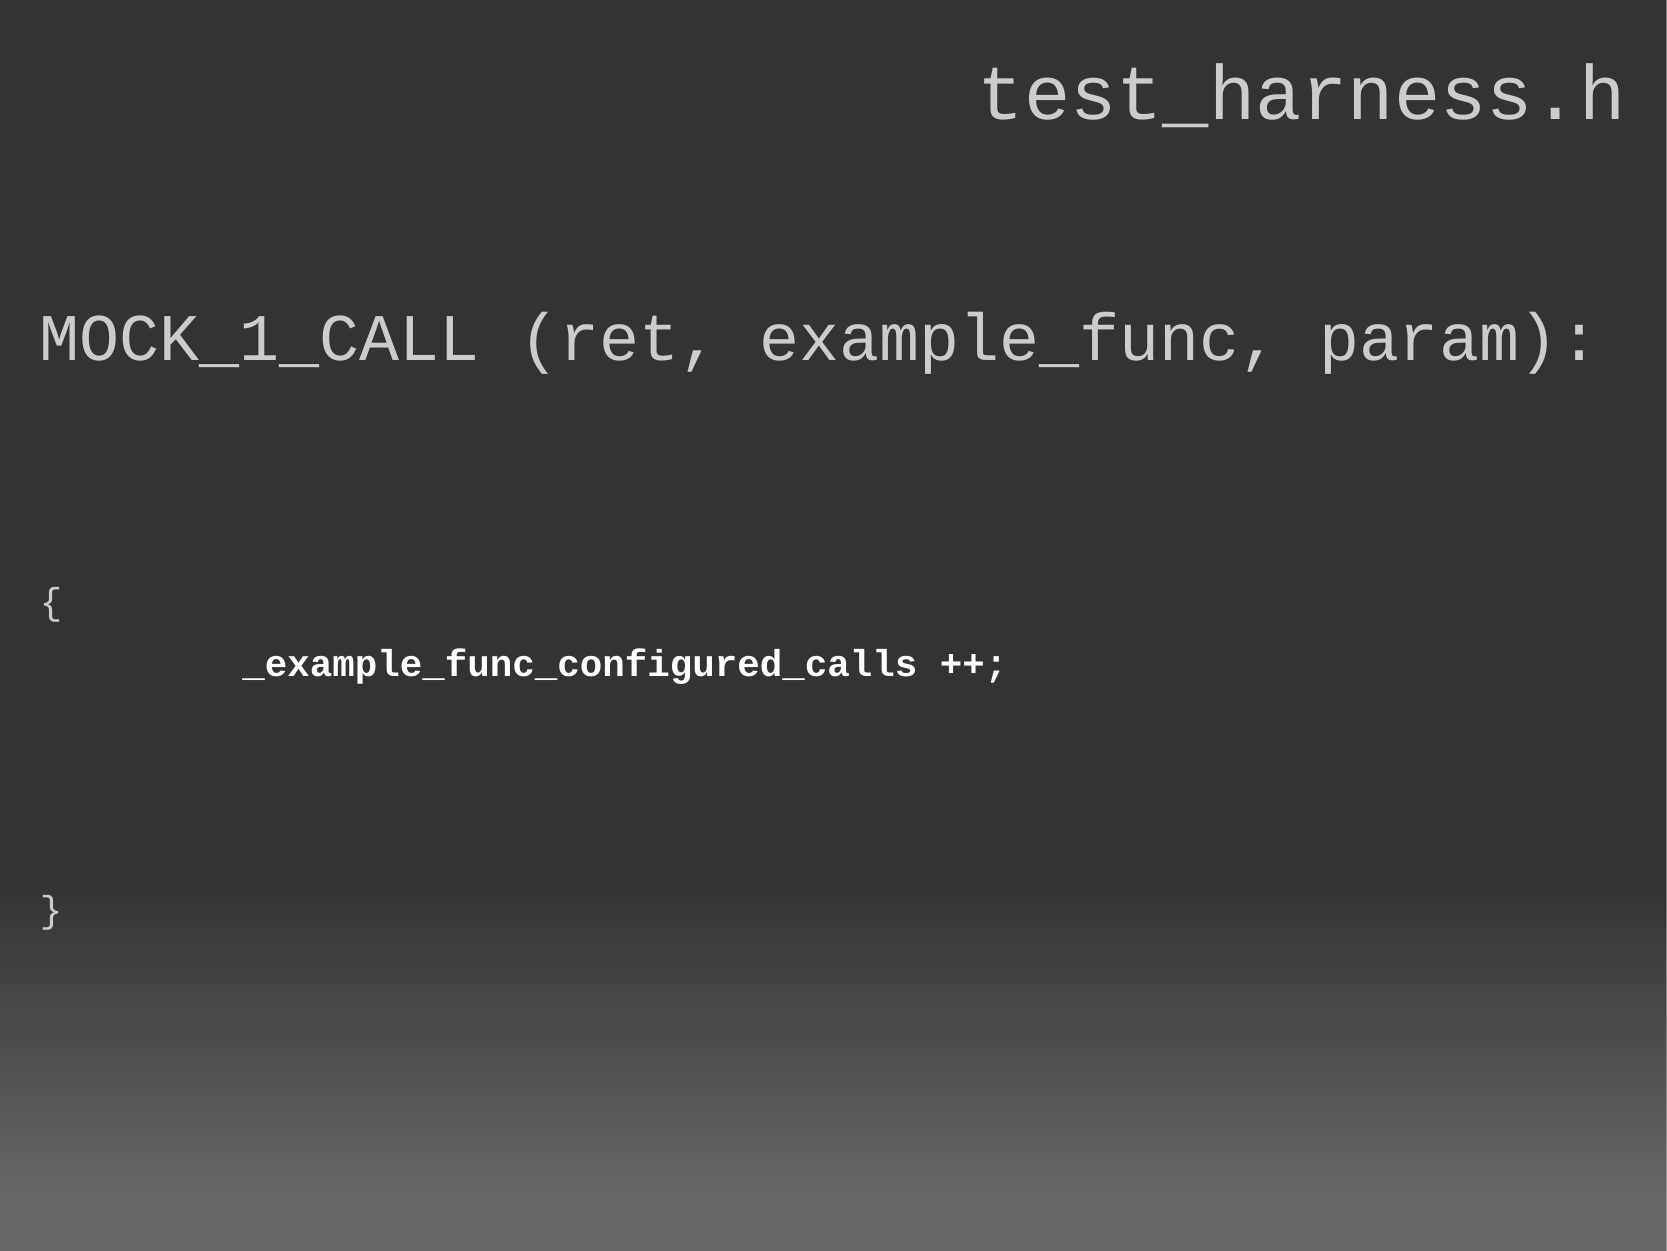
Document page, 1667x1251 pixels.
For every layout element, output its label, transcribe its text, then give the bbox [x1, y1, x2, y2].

list MOCK_1_CALL (ret, example_func, param): { _example_func_configured_calls ++; } [39, 299, 1626, 1203]
picture [0, 0, 1667, 1251]
title test_harness.h [39, 49, 1626, 240]
